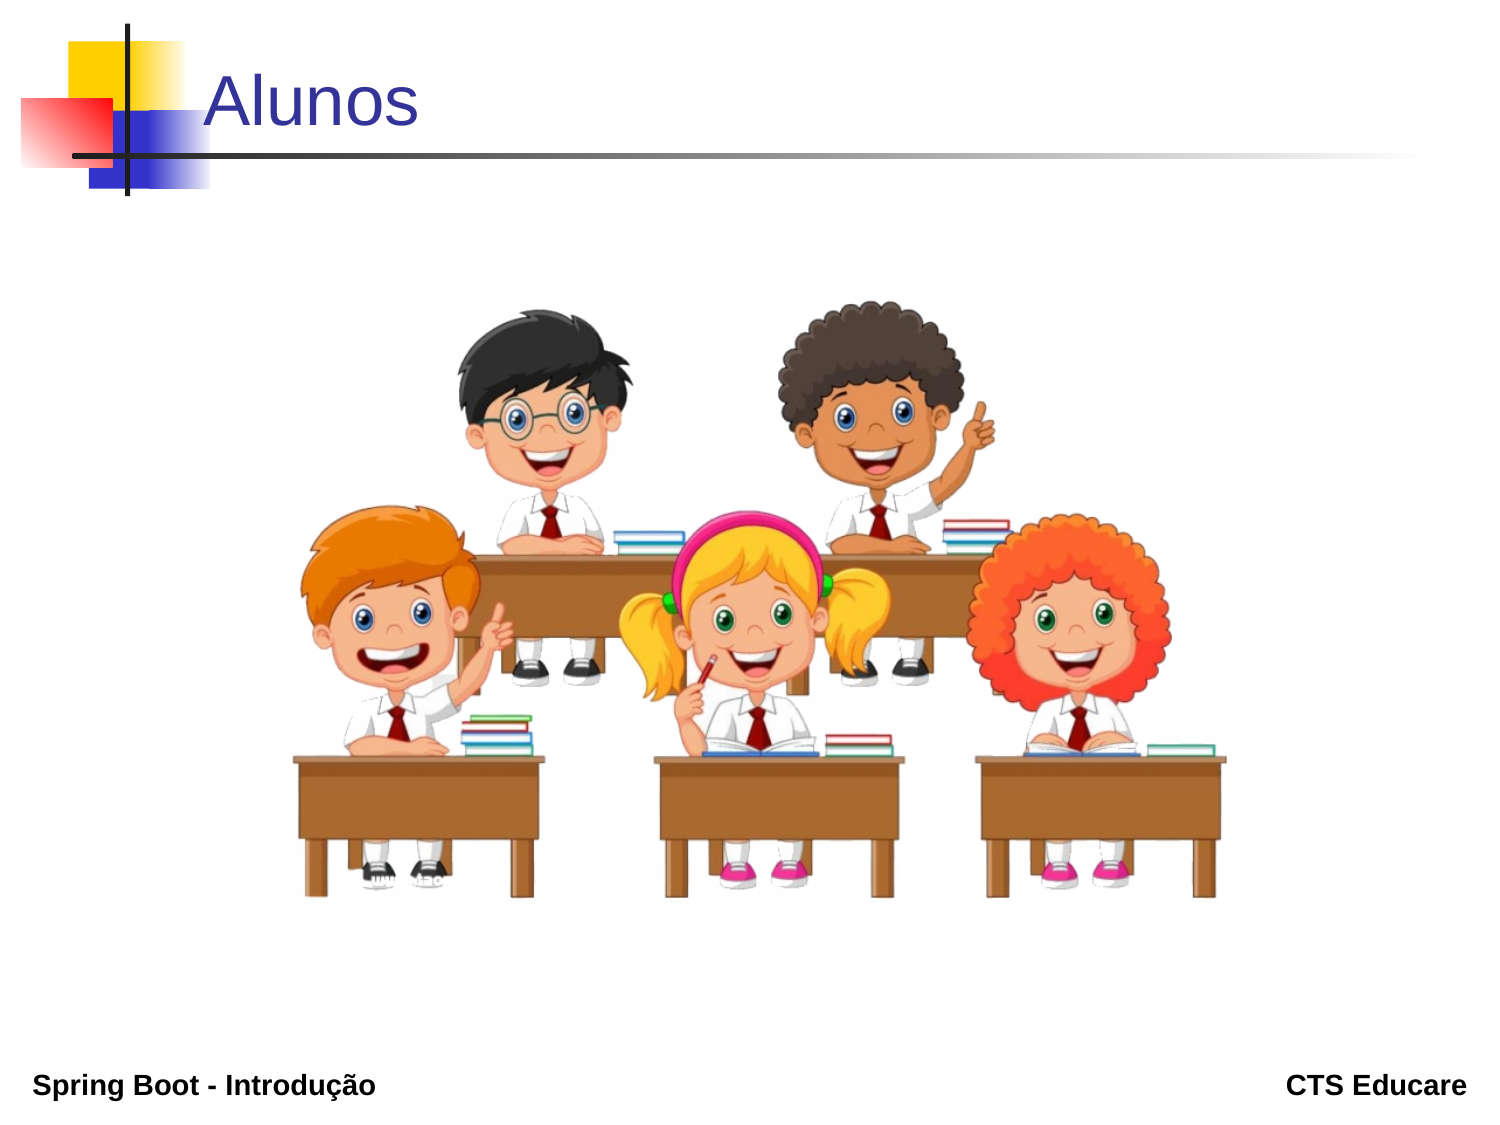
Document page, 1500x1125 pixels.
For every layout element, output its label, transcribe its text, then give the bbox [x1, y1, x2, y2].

title Alunos [188, 46, 1468, 149]
picture [270, 254, 1249, 927]
